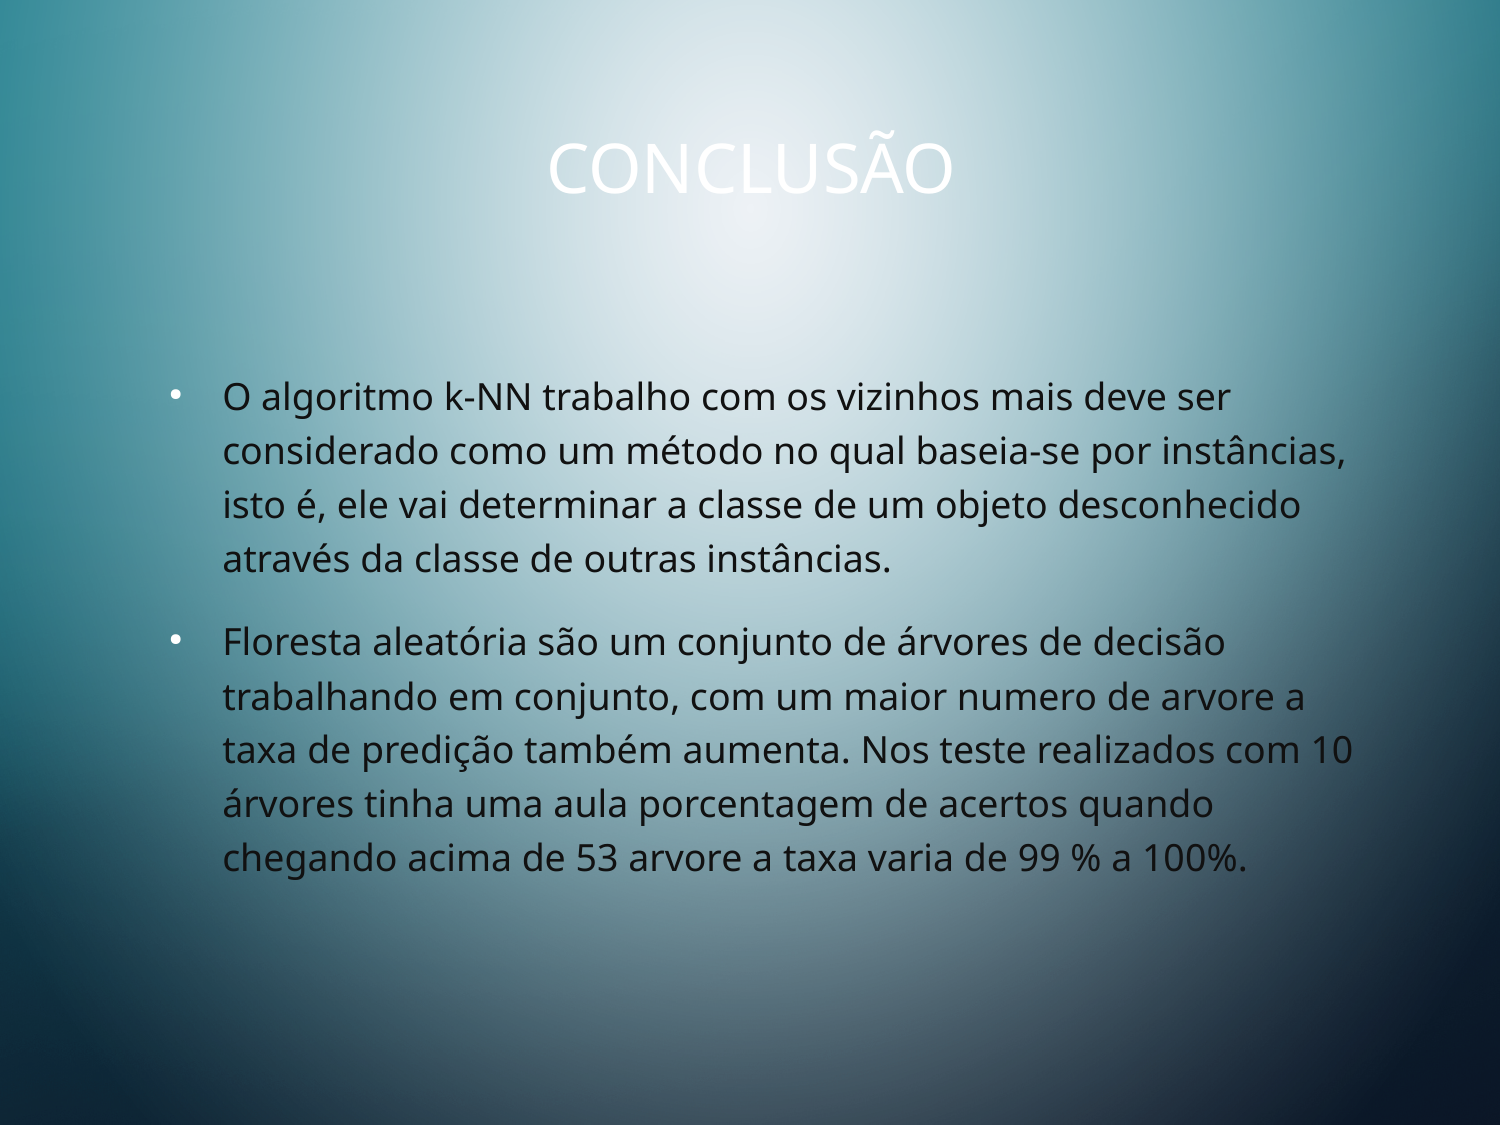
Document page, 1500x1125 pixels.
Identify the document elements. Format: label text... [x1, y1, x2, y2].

title Conclusão [151, 106, 1371, 237]
list O algoritmo k-NN trabalho com os vizinhos mais deve ser considerado como um método no qual baseia-se por instâncias, isto é, ele vai determinar a classe de um objeto desconhecido através da classe de outras instâncias. Floresta aleatória são um conjunto de árvores de decisão trabalhando em conjunto, com um maior numero de arvore a taxa de predição também aumenta. Nos teste realizados com 10 árvores tinha uma aula porcentagem de acertos quando chegando acima de 53 arvore a taxa varia de 99 % a 100%. [151, 364, 1371, 945]
picture [0, 0, 1500, 1125]
title [140, 216, 1360, 317]
